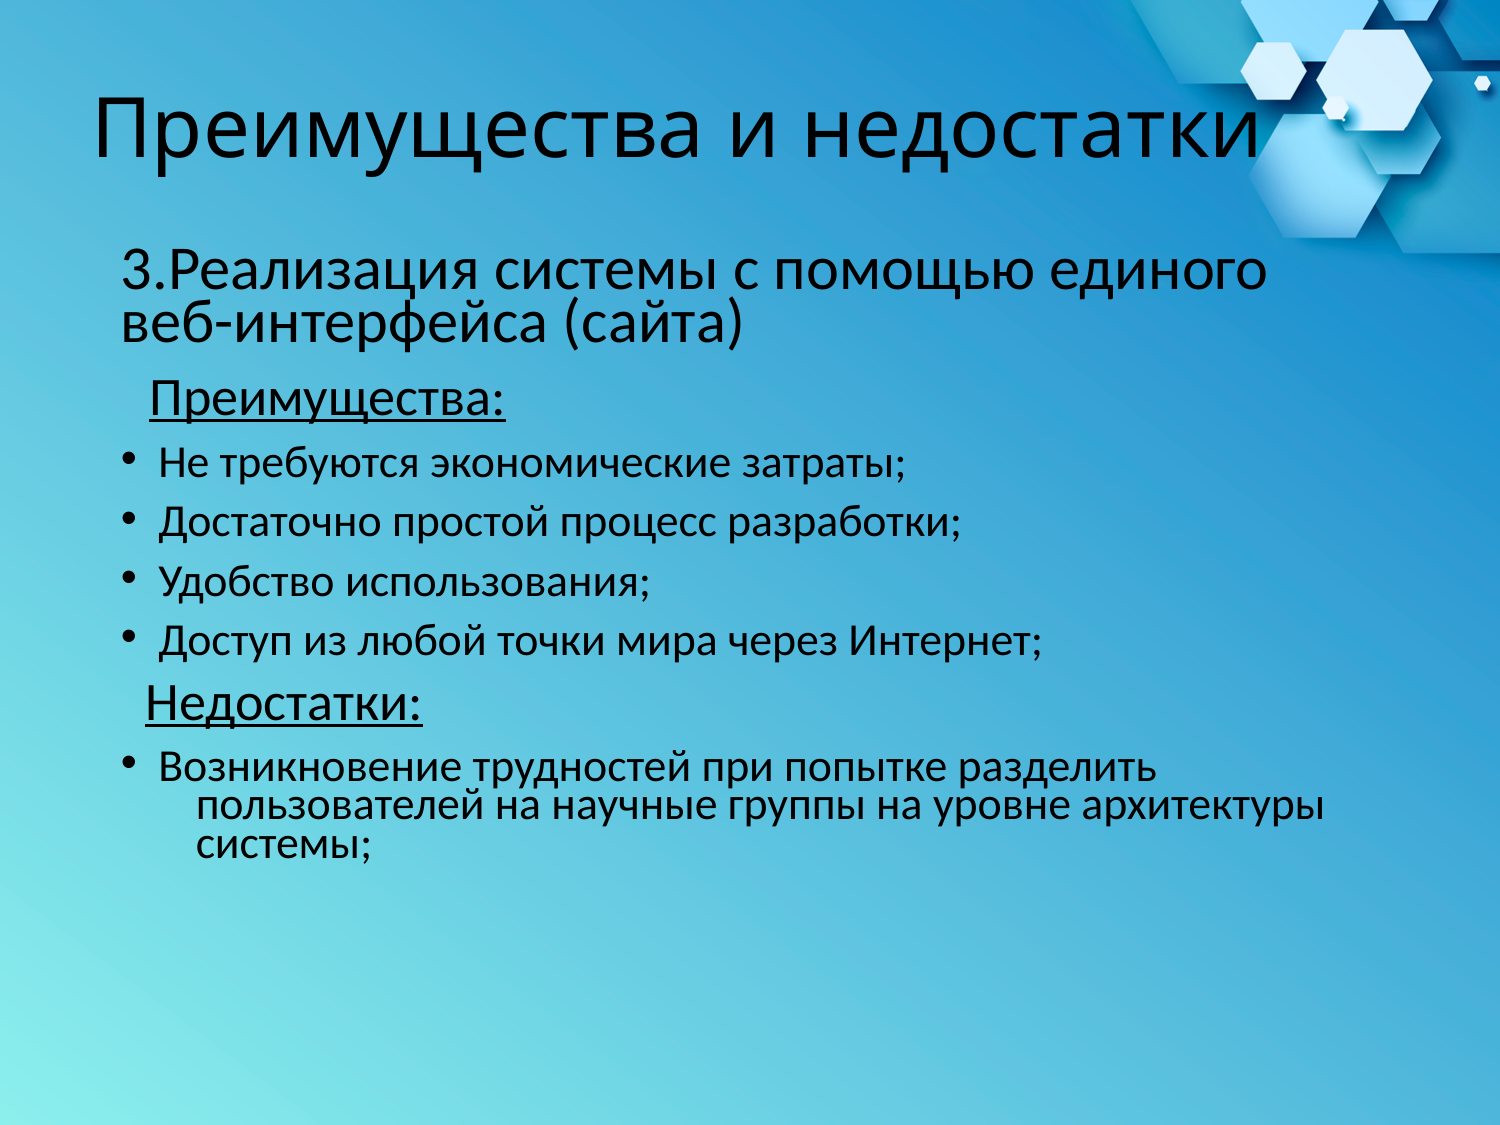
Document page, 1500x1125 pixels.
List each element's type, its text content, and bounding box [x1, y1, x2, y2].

title Преимущества и недостатки [76, 21, 1371, 241]
list 3.Реализация системы с помощью единого веб-интерфейса (сайта) Преимущества: Не требуются экономические затраты; Достаточно простой процесс разработки; Удобство использования; Доступ из любой точки мира через Интернет; Недостатки: Возникновение трудностей при попытке разделить пользователей на научные группы на уровне архитектуры системы; [105, 240, 1397, 937]
